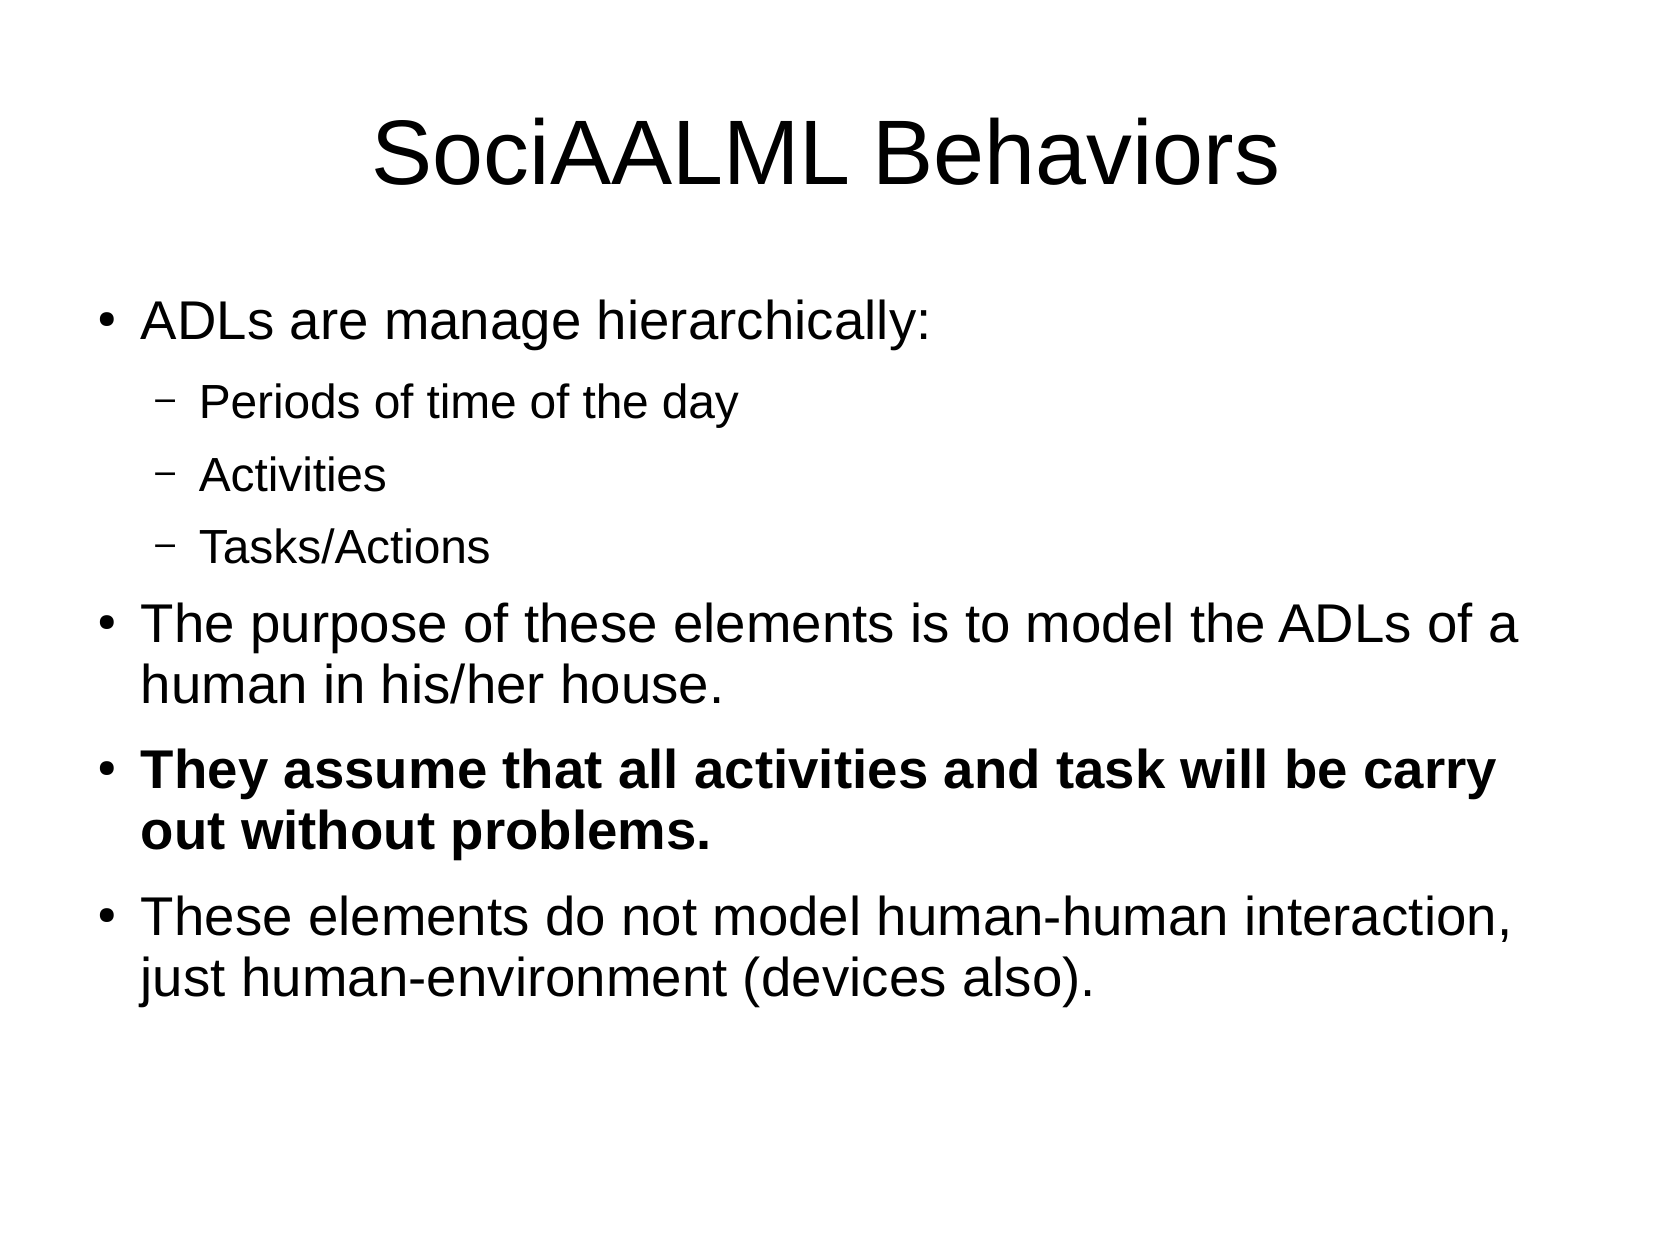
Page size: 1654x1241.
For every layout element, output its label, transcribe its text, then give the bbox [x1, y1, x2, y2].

list ADLs are manage hierarchically: Periods of time of the day Activities Tasks/Actions The purpose of these elements is to model the ADLs of a human in his/her house. They assume that all activities and task will be carry out without problems. These elements do not model human-human interaction, just human-environment (devices also). [82, 290, 1571, 1010]
title SociAALML Behaviors [82, 49, 1571, 257]
